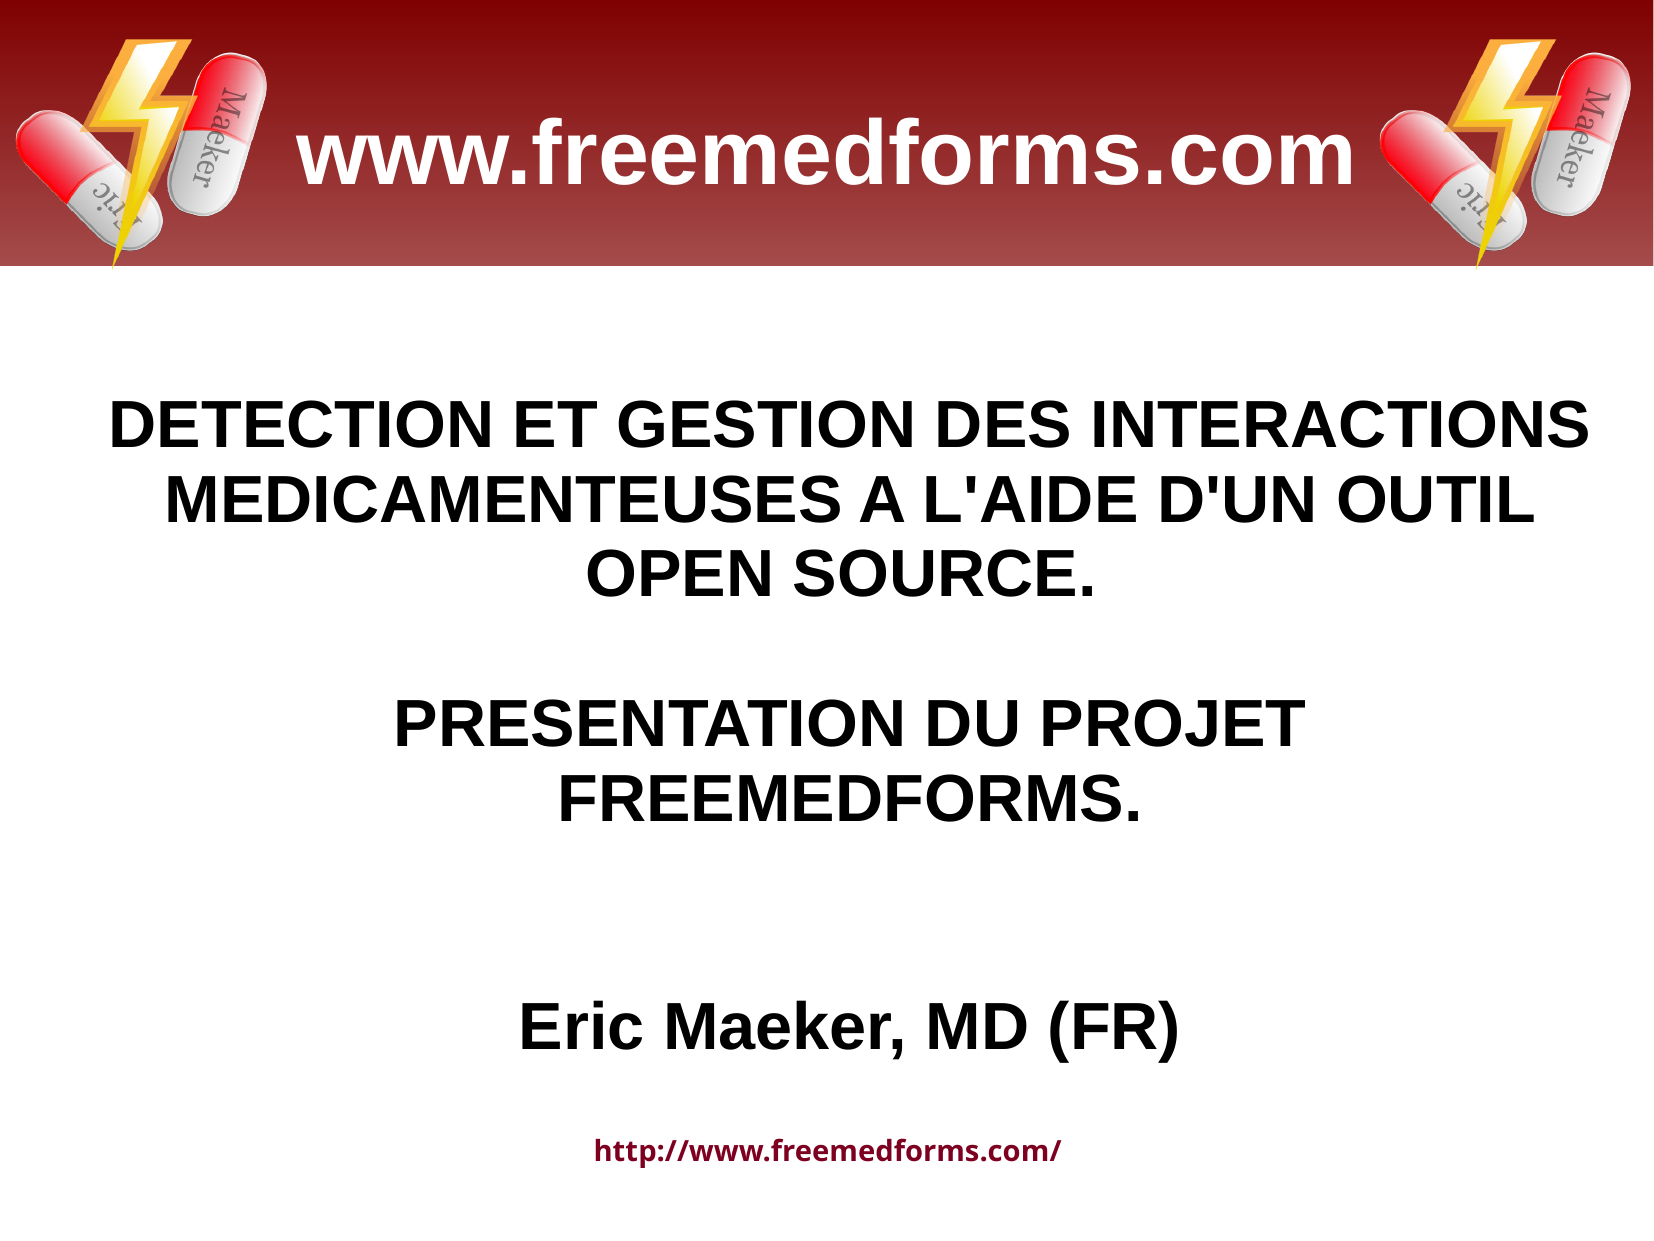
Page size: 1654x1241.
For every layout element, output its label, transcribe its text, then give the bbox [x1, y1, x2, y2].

picture [0, 29, 271, 273]
subtitle DETECTION ET GESTION DES INTERACTIONS MEDICAMENTEUSES A L'AIDE D'UN OUTIL OPEN SOURCE. PRESENTATION DU PROJET FREEMEDFORMS. Eric Maeker, MD (FR) [106, 384, 1595, 1123]
title www.freemedforms.com [295, 49, 1359, 257]
picture [1364, 29, 1635, 273]
